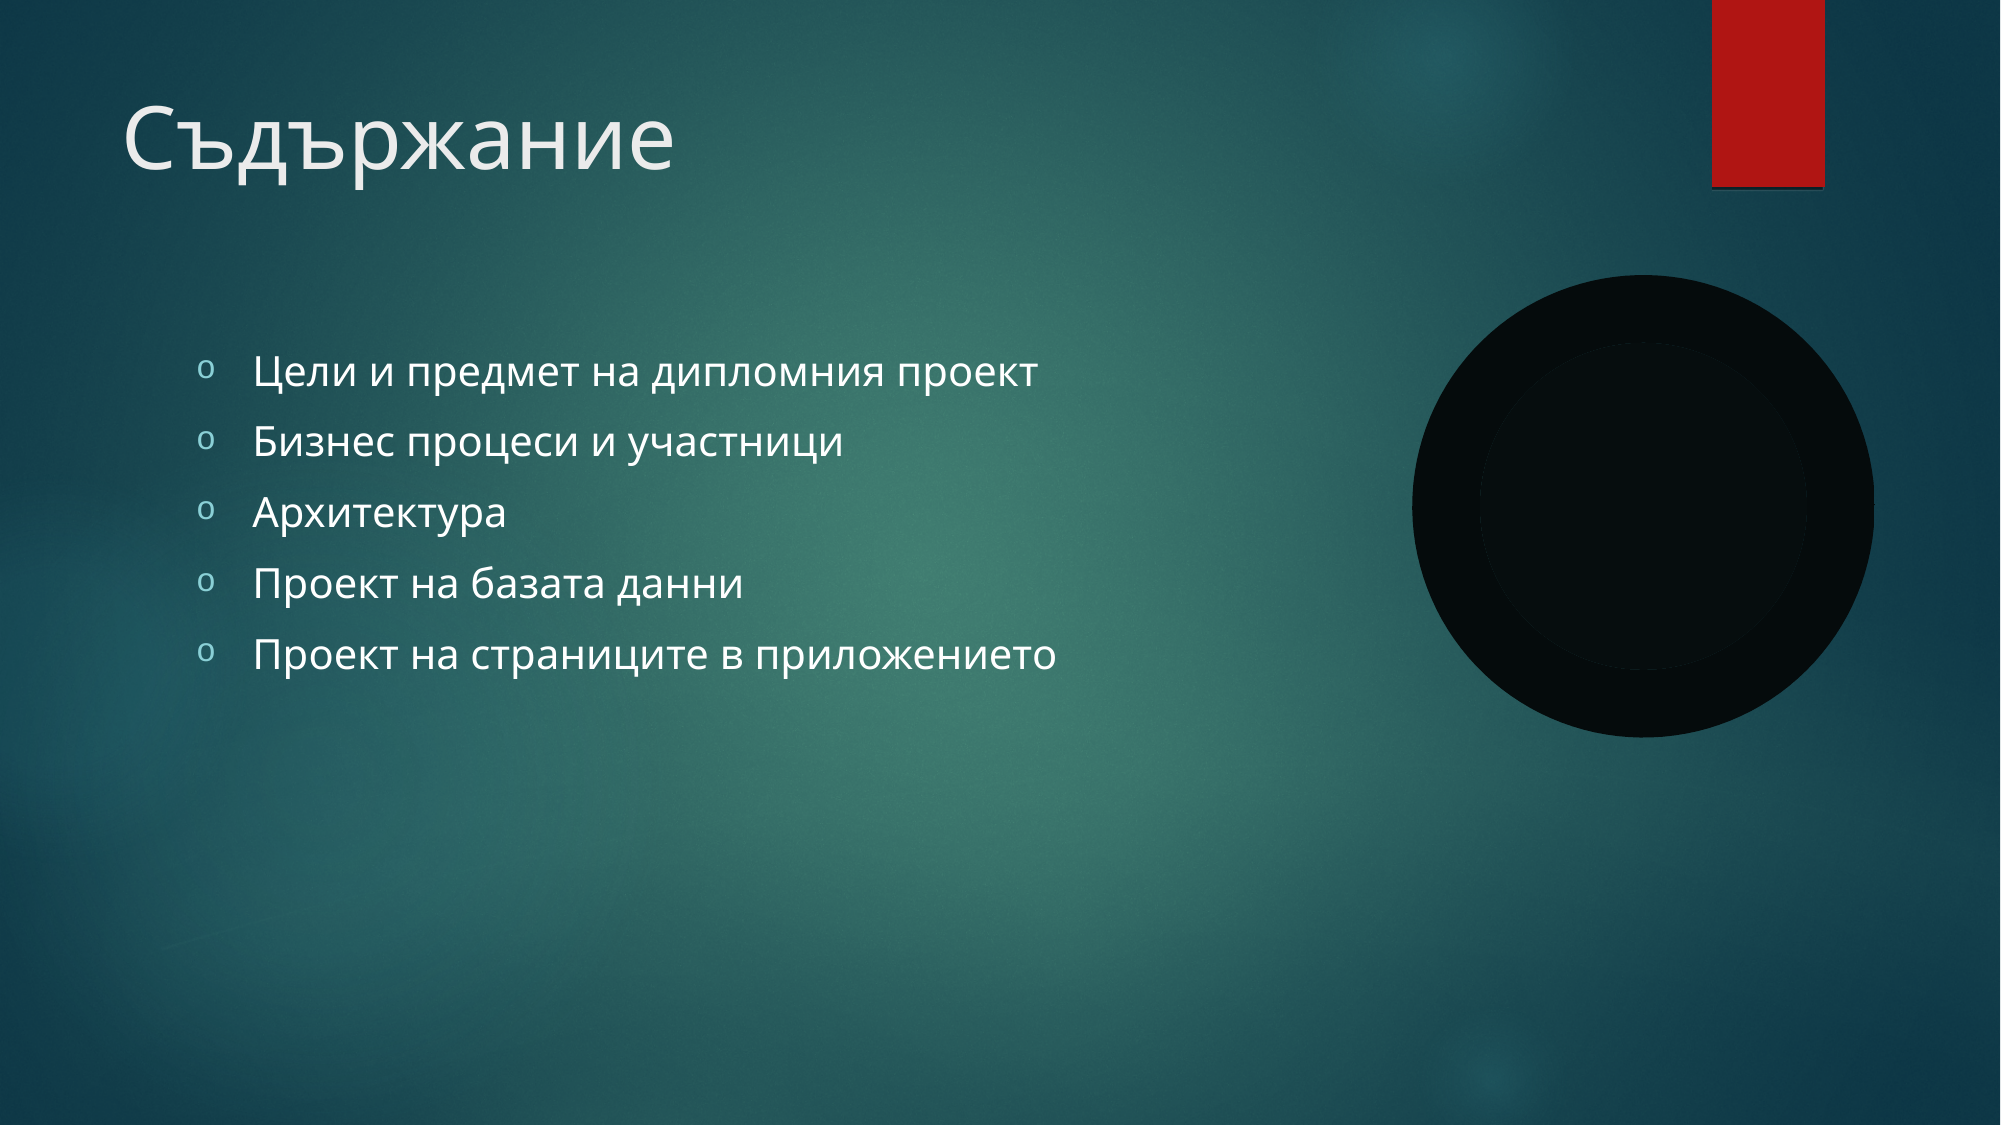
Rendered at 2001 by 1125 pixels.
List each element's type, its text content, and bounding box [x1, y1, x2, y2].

list Цели и предмет на дипломния проект Бизнес процеси и участници Архитектура Проект на базата данни Проект на страниците в приложението [181, 336, 1649, 1026]
title Съдържание [106, 74, 1649, 305]
